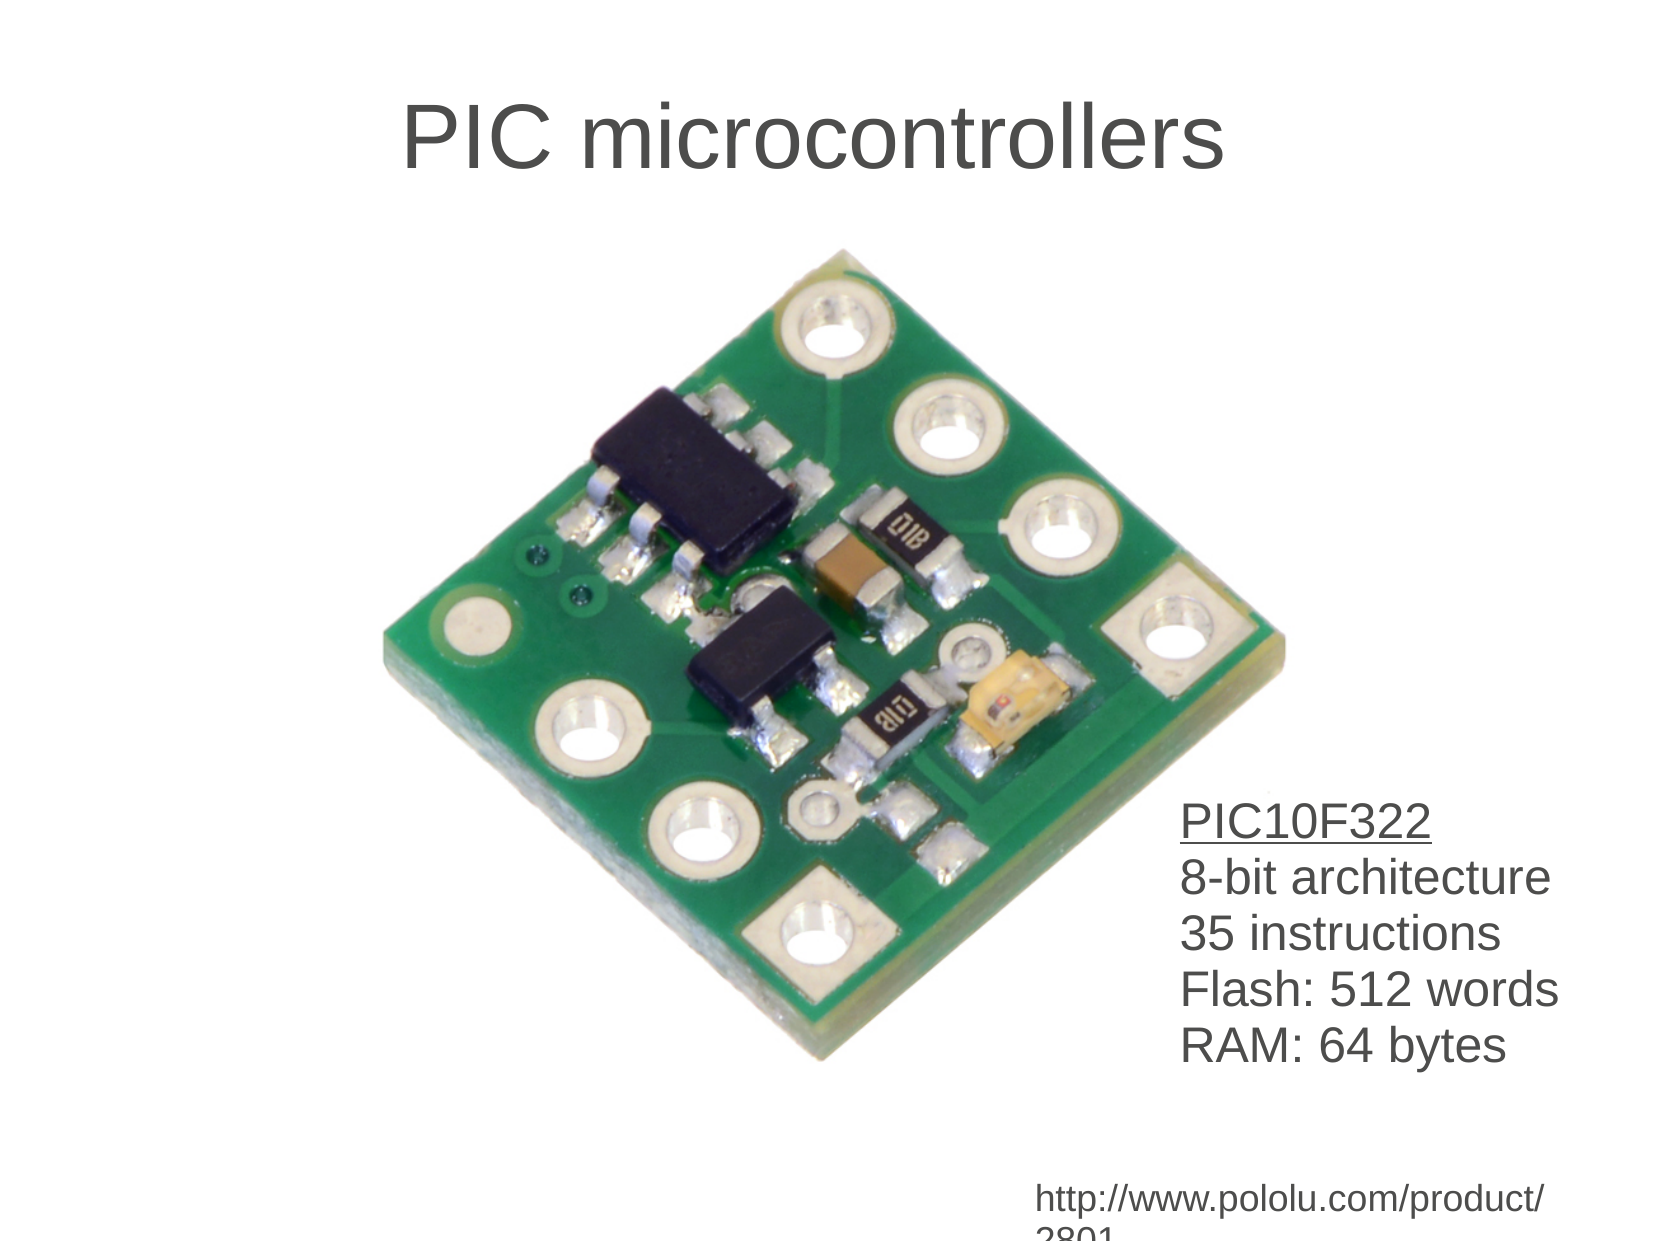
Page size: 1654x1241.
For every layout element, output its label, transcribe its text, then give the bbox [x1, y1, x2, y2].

text_box PIC10F322 8-bit architecture 35 instructions Flash: 512 words RAM: 64 bytes [1164, 786, 1576, 1081]
title PIC microcontrollers [82, 32, 1571, 241]
text_box http://www.pololu.com/product/2801 [1020, 1170, 1641, 1227]
picture [318, 241, 1335, 1096]
